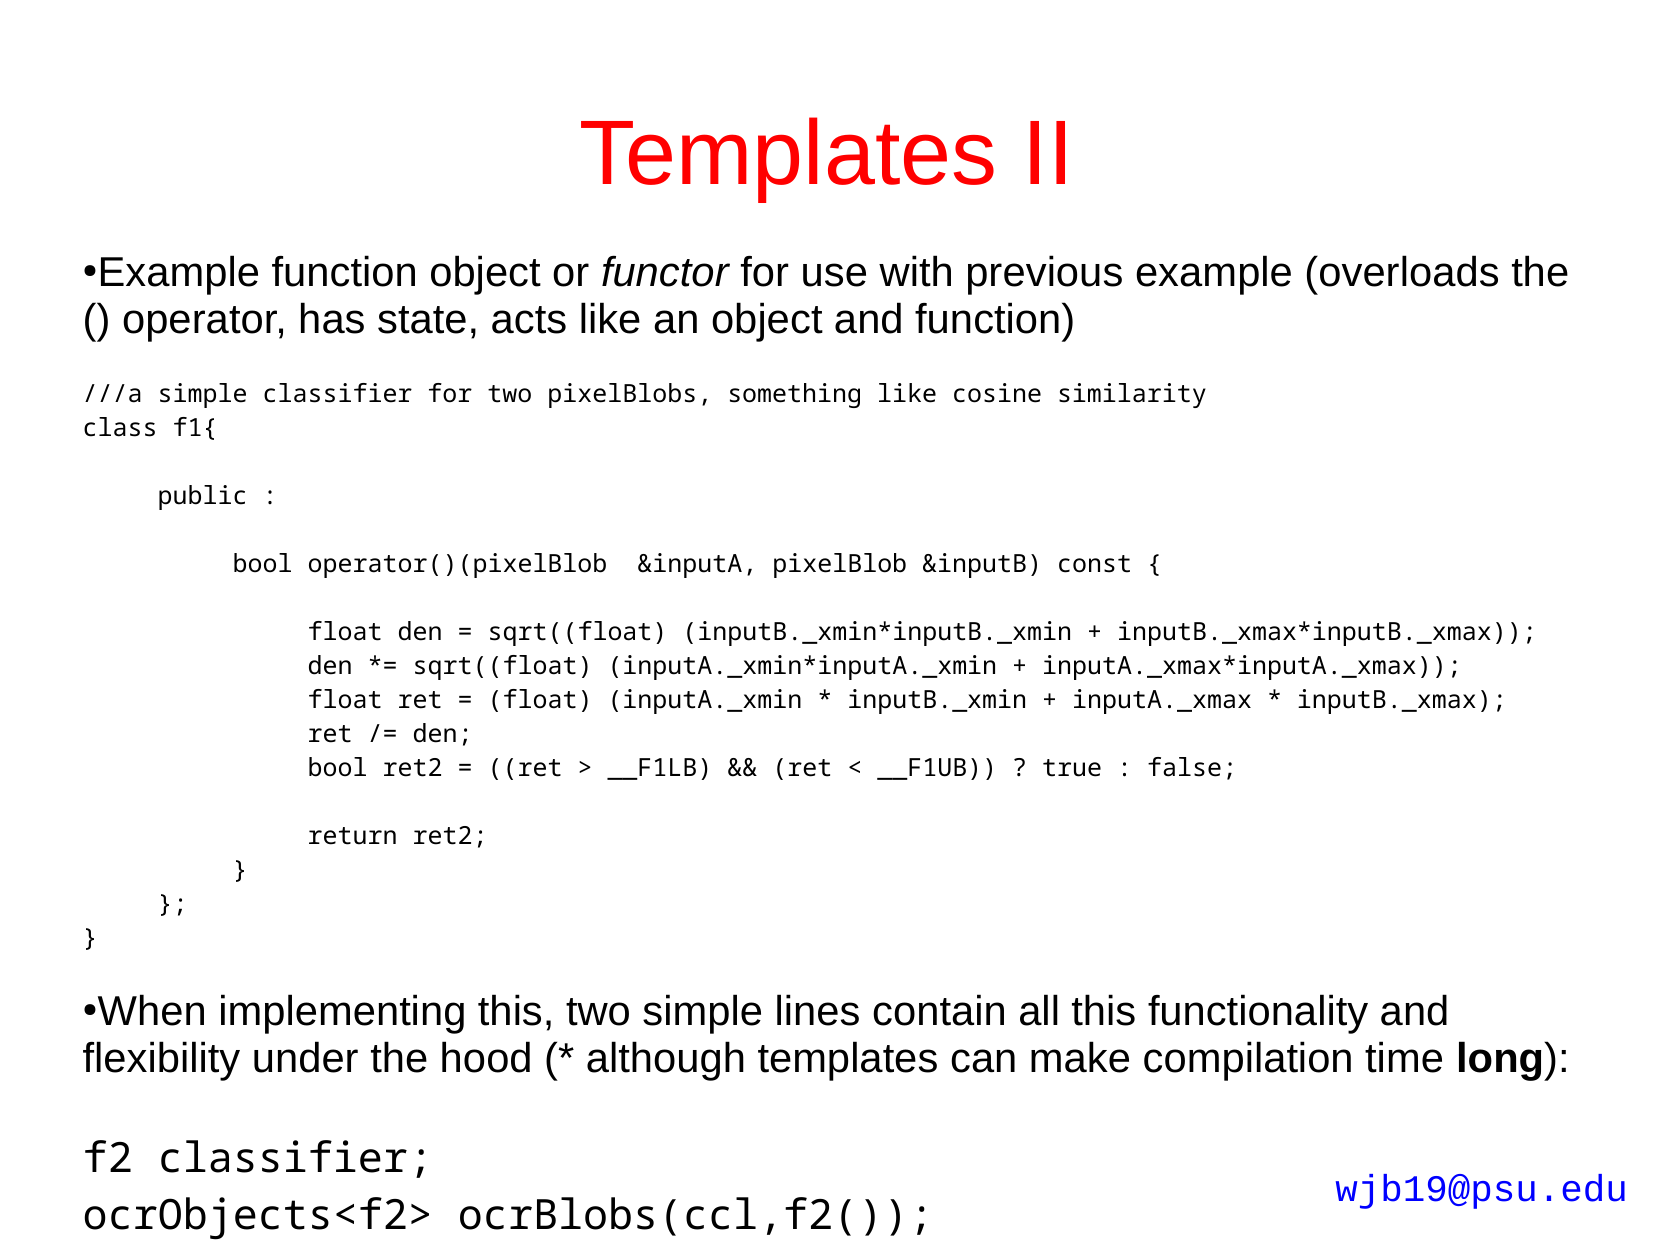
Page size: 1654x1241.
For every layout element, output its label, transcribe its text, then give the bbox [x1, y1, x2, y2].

title Templates II [82, 49, 1571, 248]
subtitle Example function object or functor for use with previous example (overloads the () operator, has state, acts like an object and function) ///a simple classifier for two pixelBlobs, something like cosine similarity class f1{ public : bool operator()(pixelBlob &inputA, pixelBlob &inputB) const { float den = sqrt((float) (inputB._xmin*inputB._xmin + inputB._xmax*inputB._xmax)); den *= sqrt((float) (inputA._xmin*inputA._xmin + inputA._xmax*inputA._xmax)); float ret = (float) (inputA._xmin * inputB._xmin + inputA._xmax * inputB._xmax); ret /= den; bool ret2 = ((ret > __F1LB) && (ret < __F1UB)) ? true : false; return ret2; } }; } When implementing this, two simple lines contain all this functionality and flexibility under the hood (* although templates can make compilation time long): f2 classifier; ocrObjects<f2> ocrBlobs(ccl,f2()); [82, 248, 1571, 1177]
text_box wjb19@psu.edu [1320, 1162, 1643, 1220]
